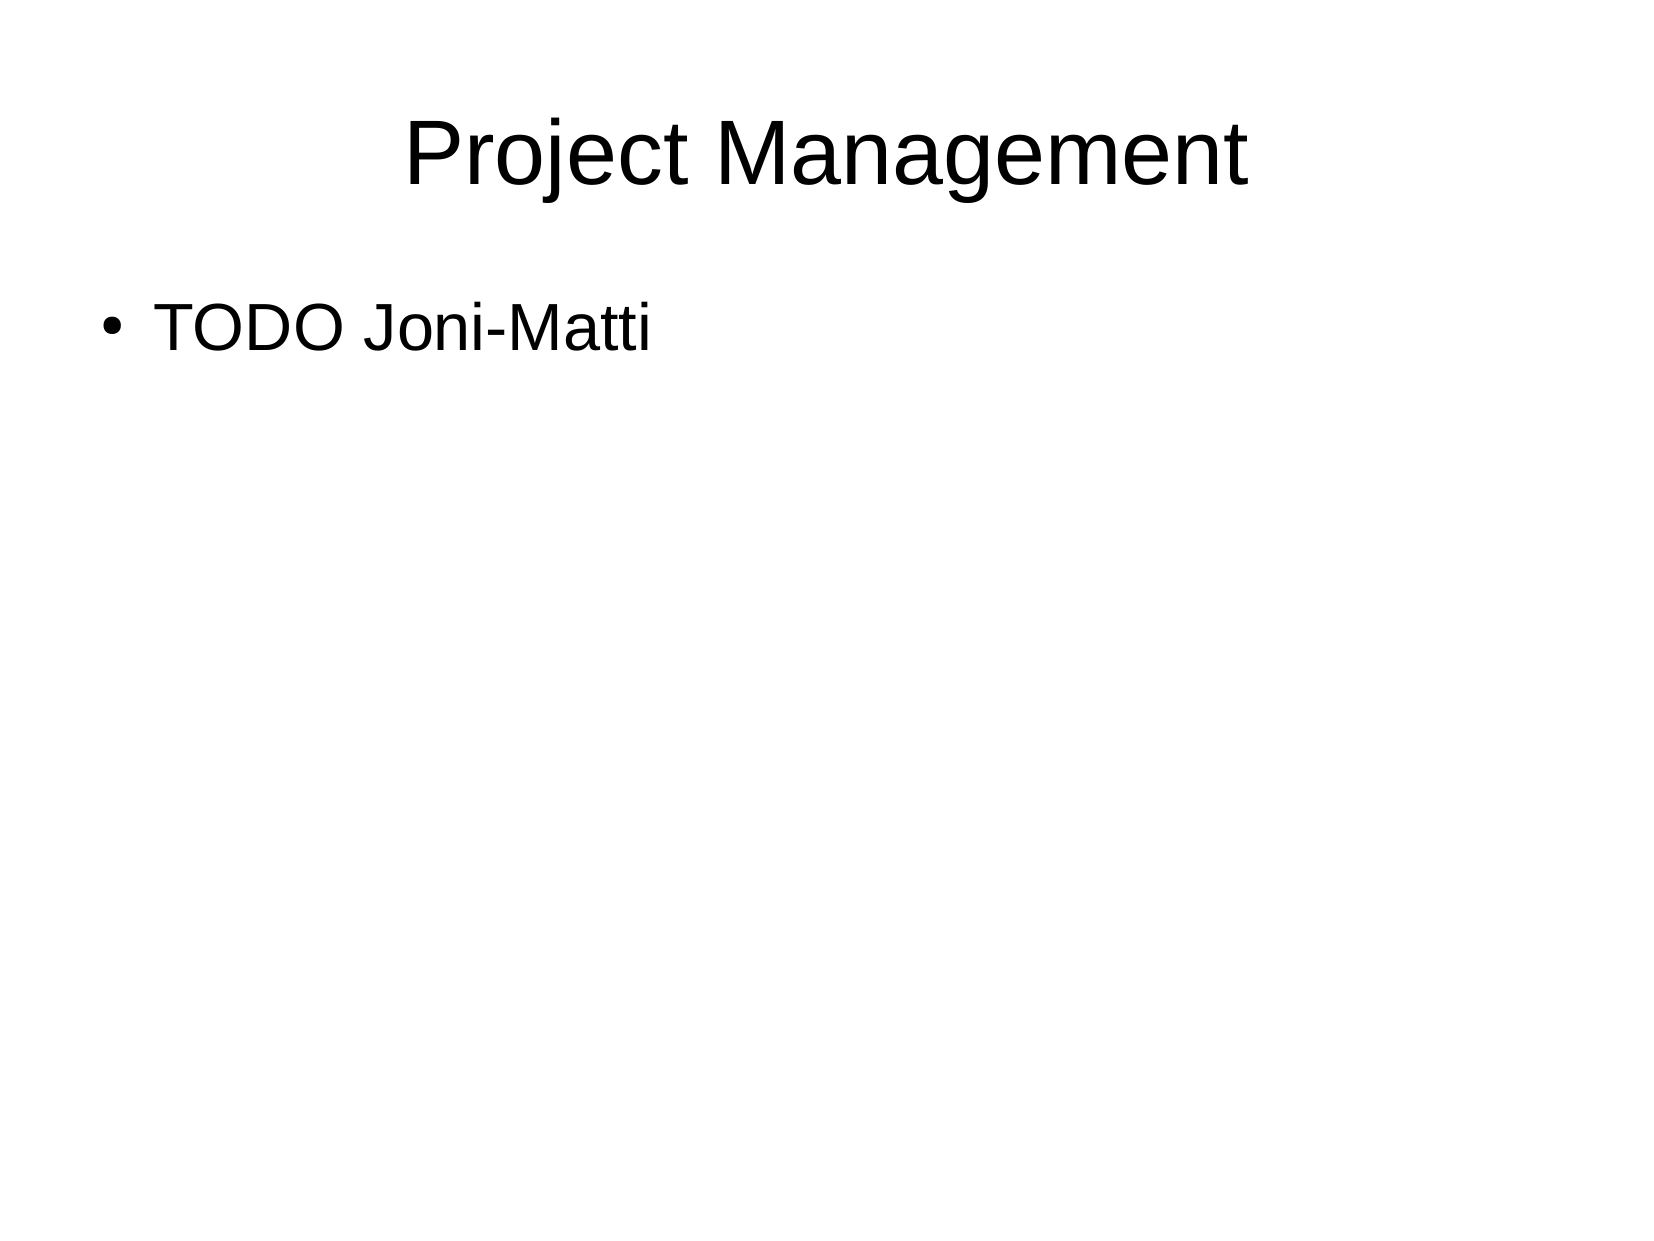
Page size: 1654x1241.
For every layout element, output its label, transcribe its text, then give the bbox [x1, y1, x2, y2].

list TODO Joni-Matti [82, 290, 1571, 1109]
title Project Management [82, 49, 1571, 257]
